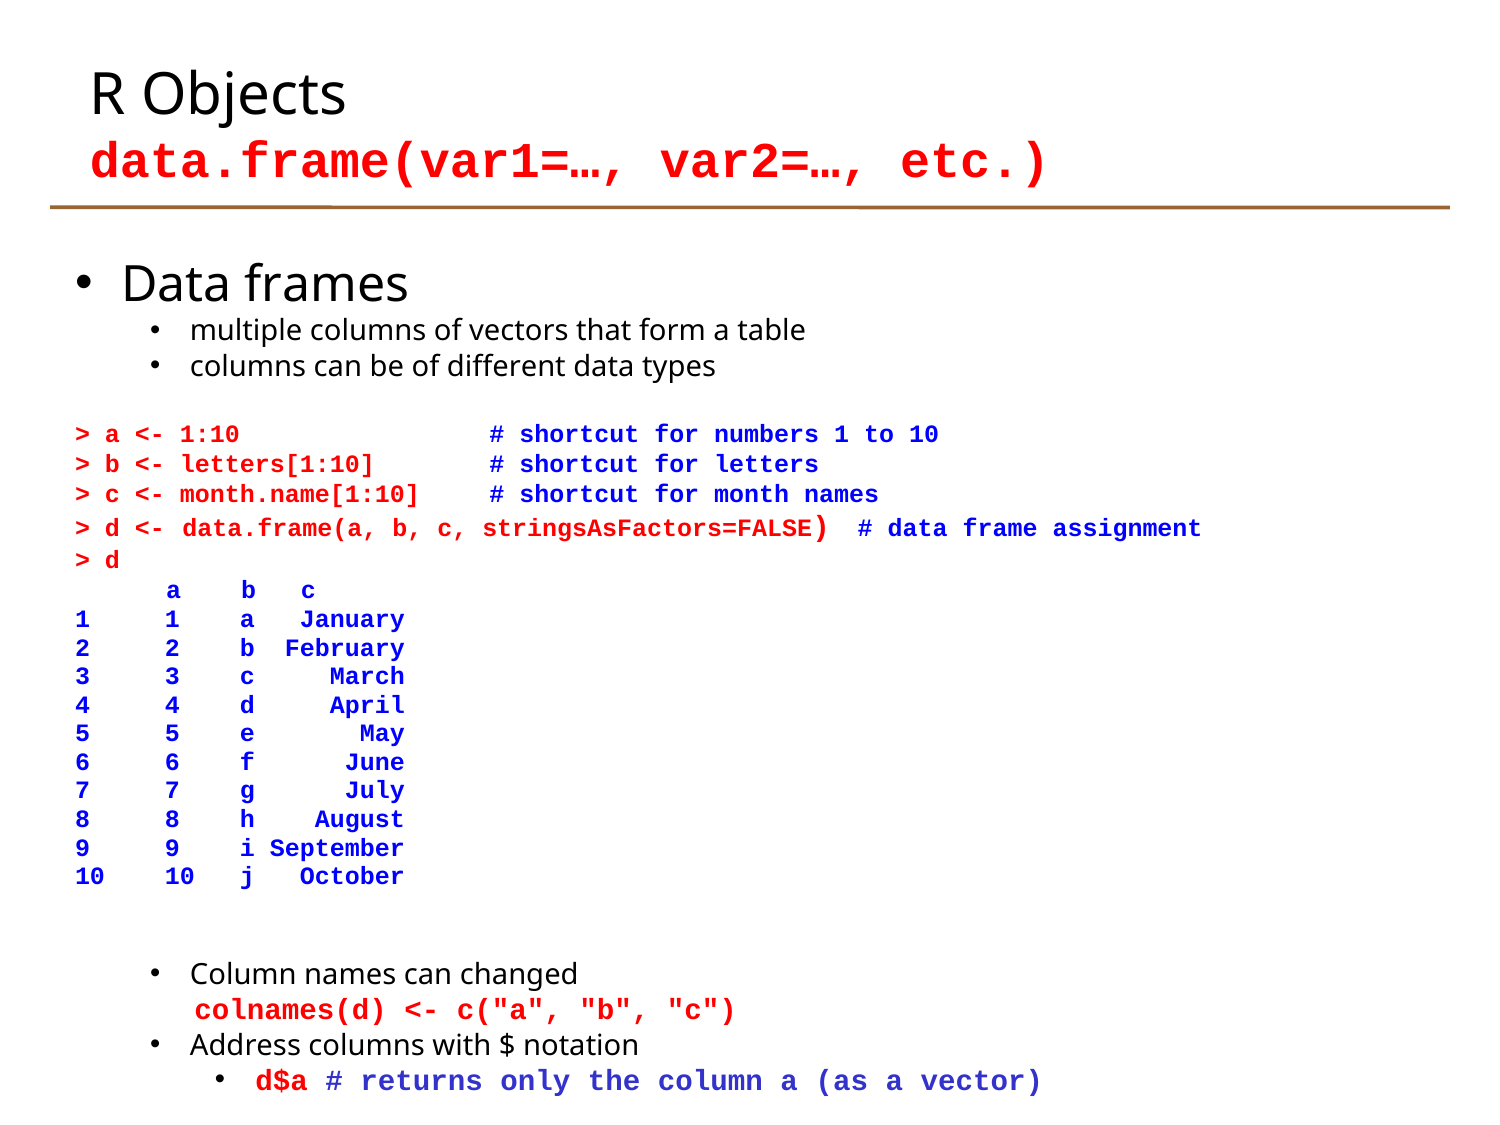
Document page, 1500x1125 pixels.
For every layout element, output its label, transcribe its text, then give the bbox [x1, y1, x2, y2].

text_box R Objects data.frame(var1=…, var2=…, etc.)‏ [75, 26, 1425, 215]
text_box Data frames multiple columns of vectors that form a table columns can be of different data types > a <- 1:10 # shortcut for numbers 1 to 10 > b <- letters[1:10] # shortcut for letters > c <- month.name[1:10] # shortcut for month names > d <- data.frame(a, b, c, stringsAsFactors=FALSE)‏ # data frame assignment > d a b c 1 1 a January 2 2 b February 3 3 c March 4 4 d April 5 5 e May 6 6 f June 7 7 g July 8 8 h August 9 9 i September 10 10 j October Column names can changed colnames(d) <- c("a", "b", "c")‏ Address columns with $ notation d$a # returns only the column a (as a vector) ‏ [75, 263, 1425, 1006]
